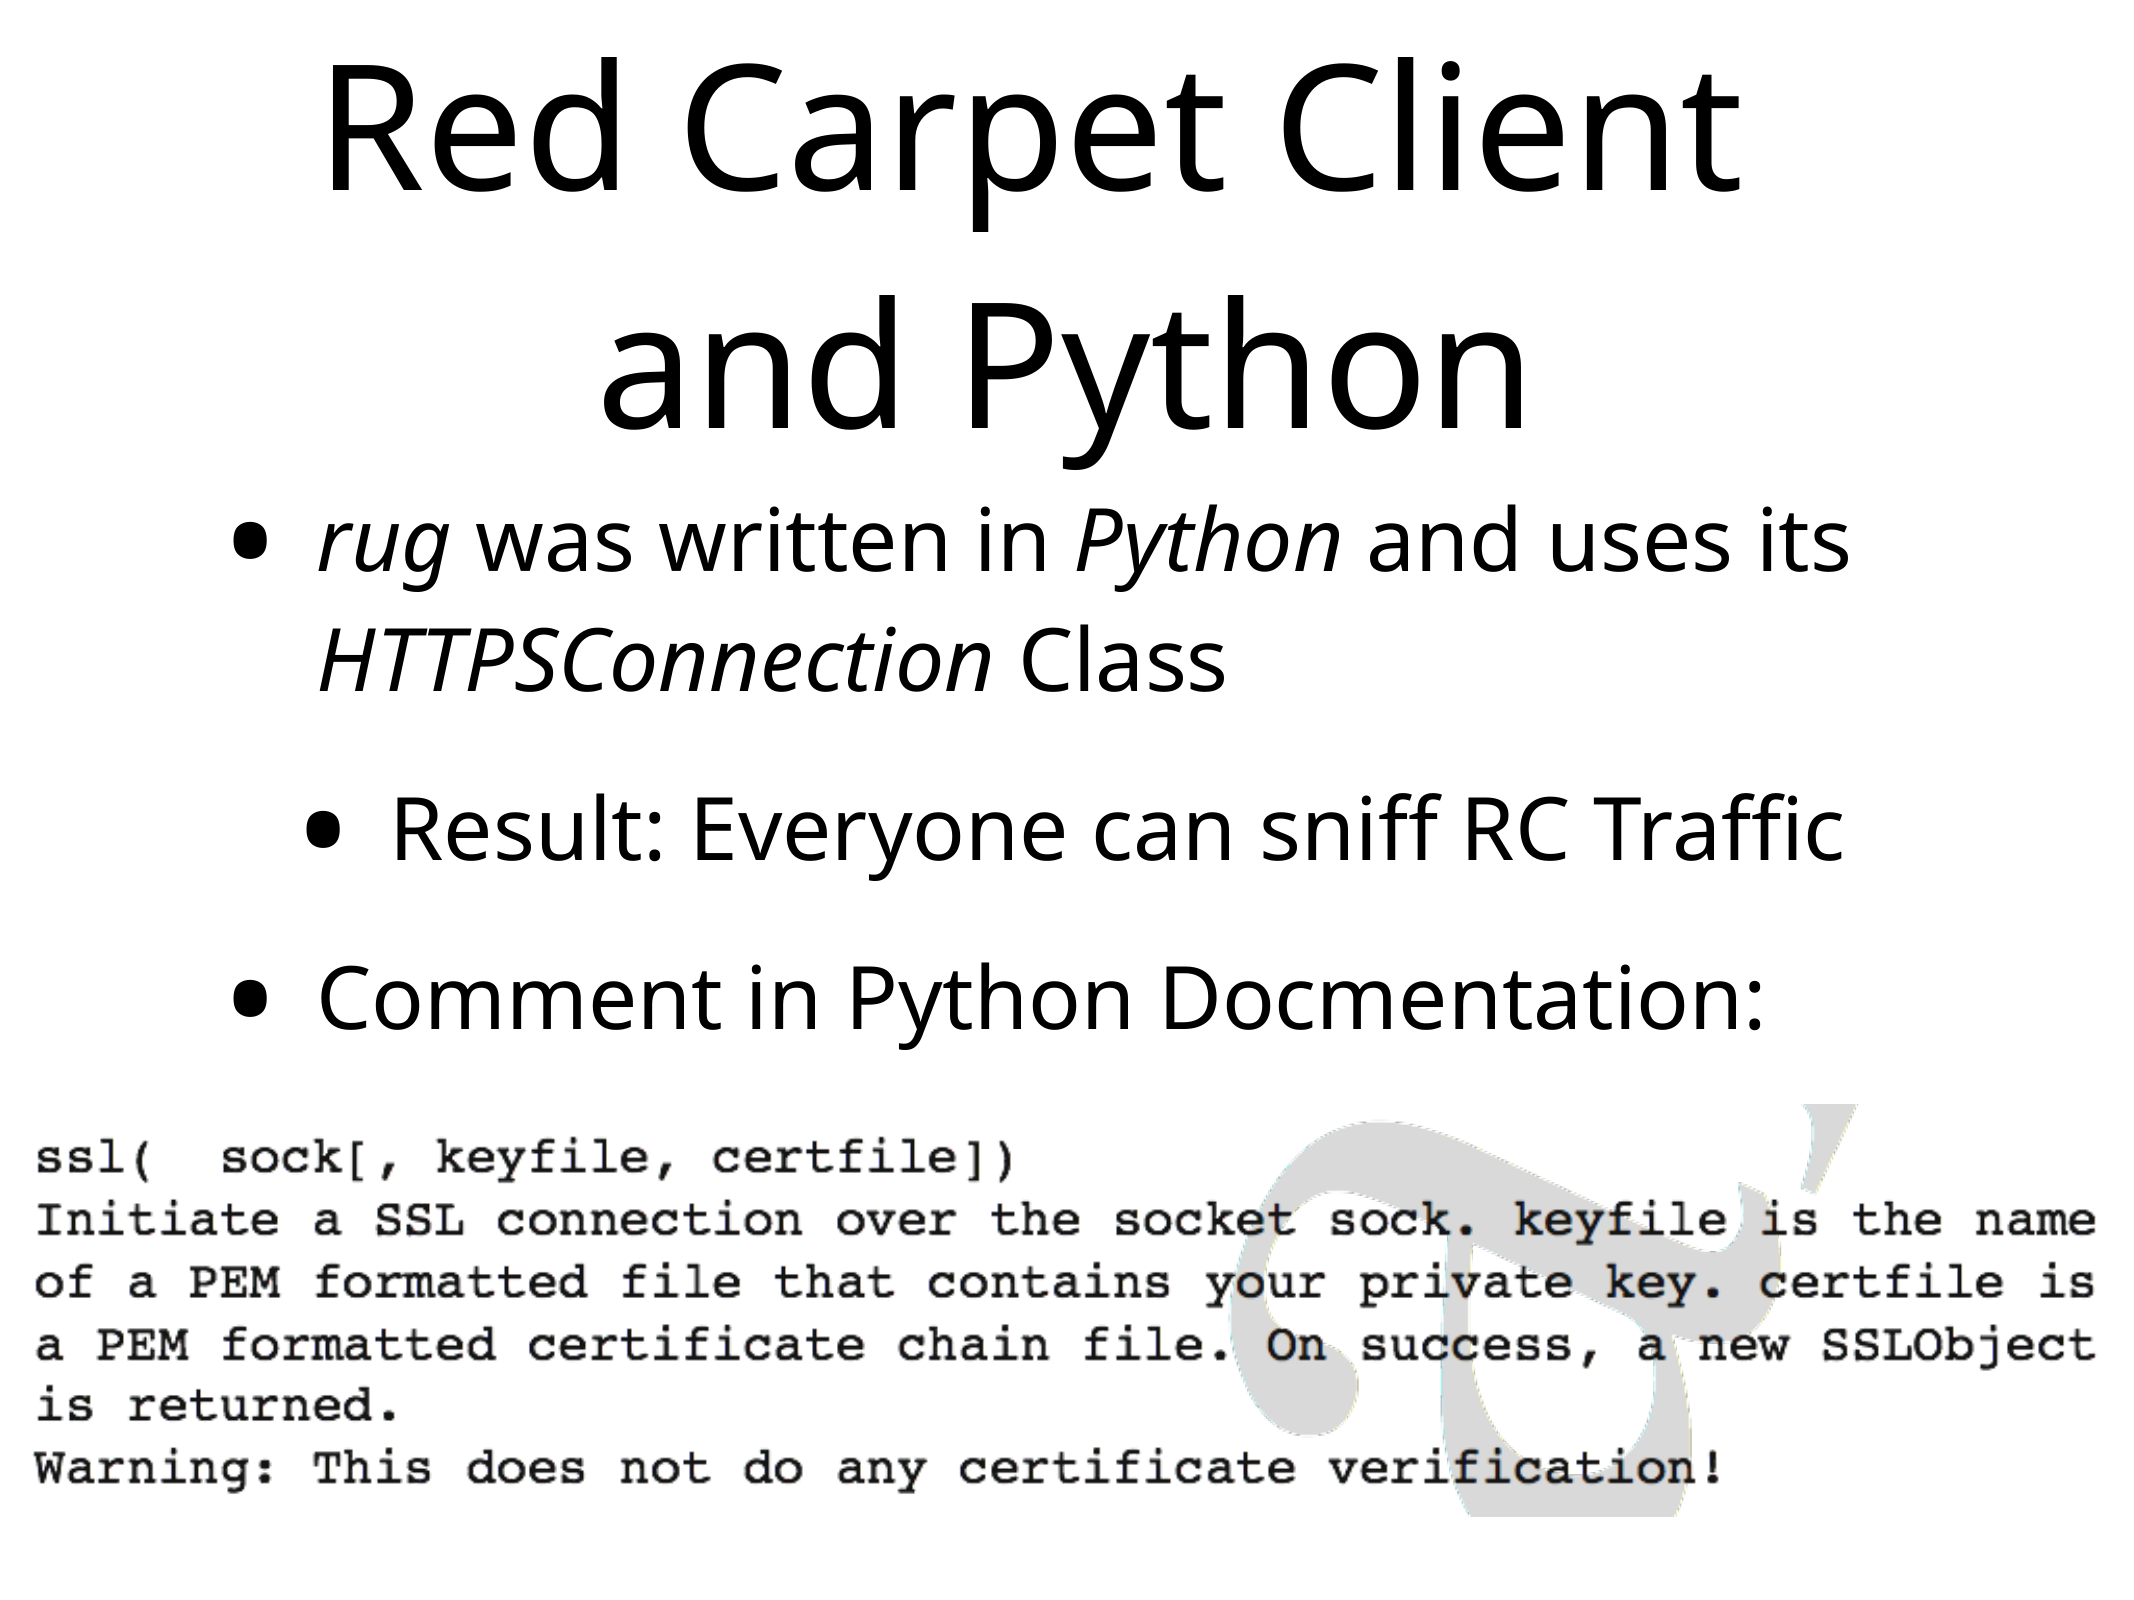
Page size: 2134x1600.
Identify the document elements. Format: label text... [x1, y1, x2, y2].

picture [0, 1104, 2134, 1517]
list rug was written in Python and uses its HTTPSConnection Class Result: Everyone can sniff RC Traffic Comment in Python Docmentation: [162, 429, 1969, 1104]
title Red Carpet Client and Python [208, 31, 1925, 429]
